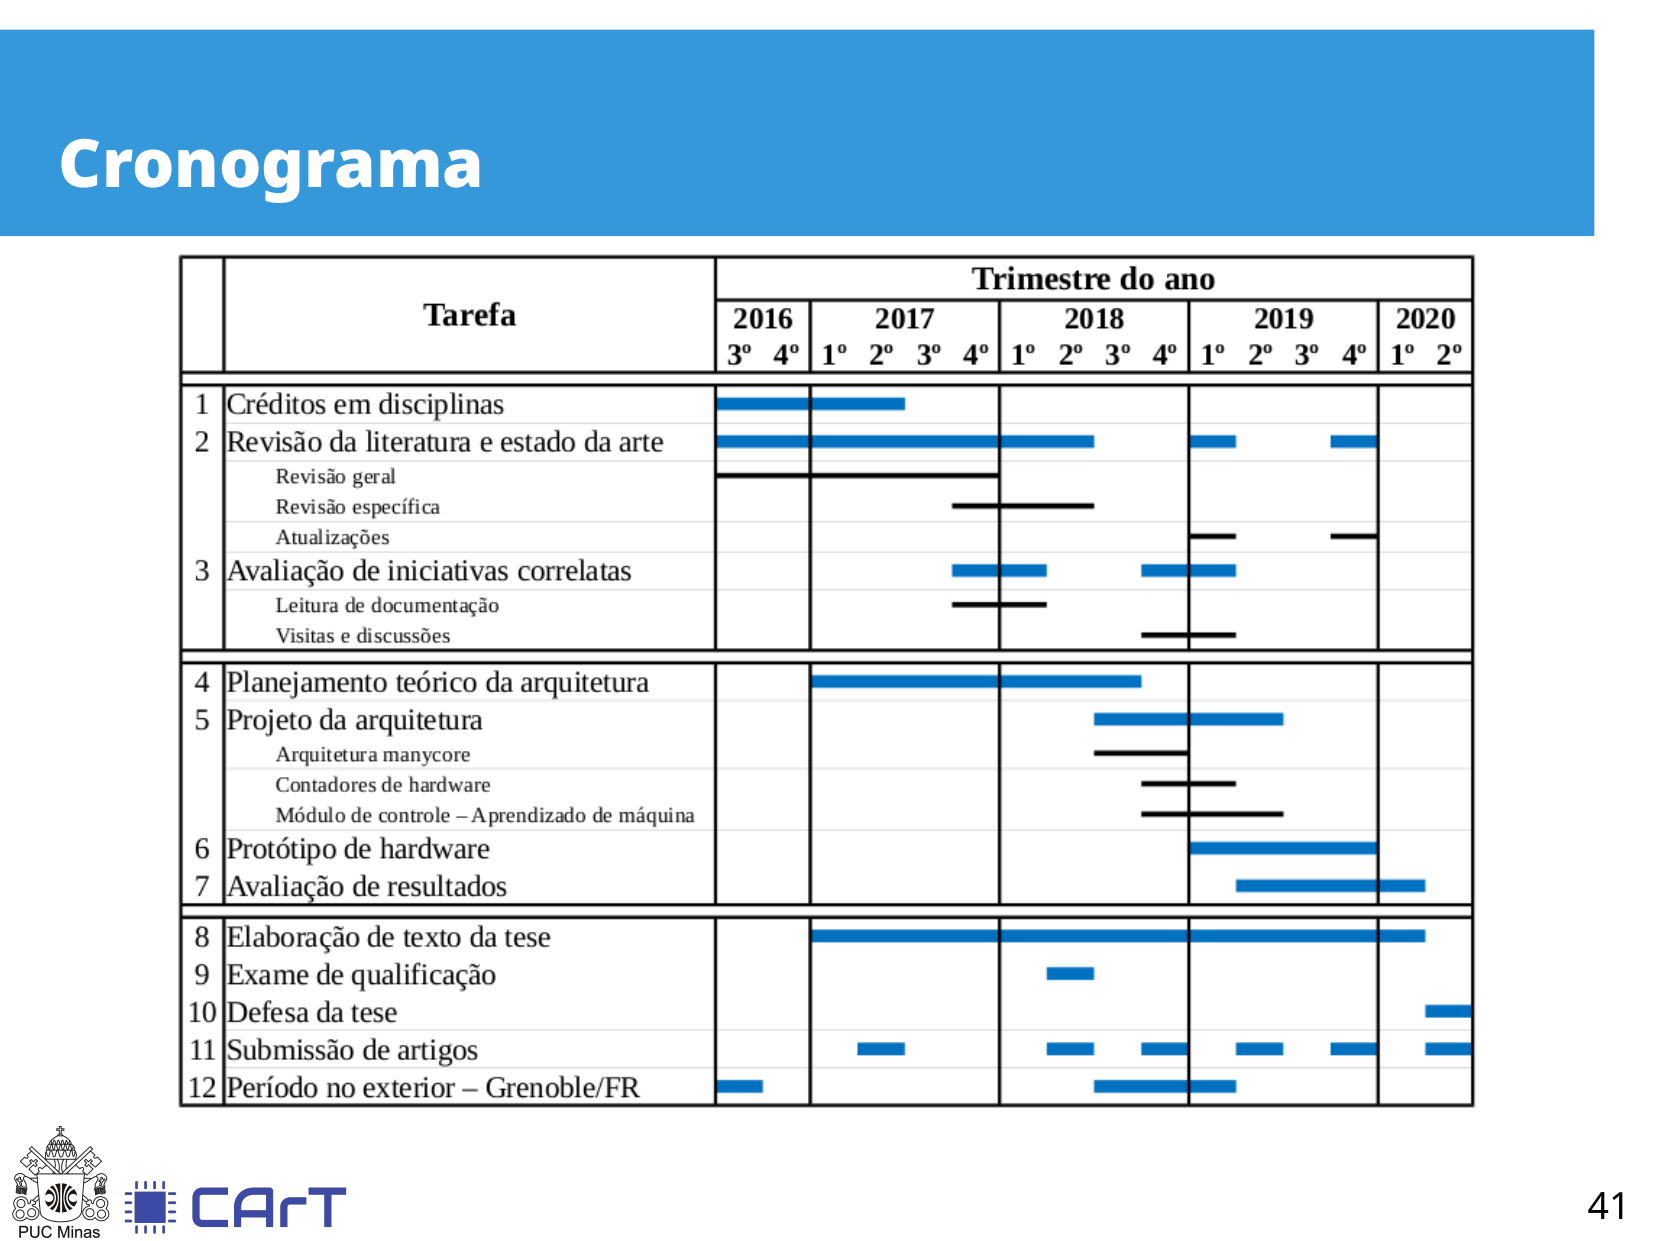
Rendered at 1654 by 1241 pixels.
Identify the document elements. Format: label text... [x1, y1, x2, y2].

picture [0, 1126, 119, 1241]
picture [124, 1181, 347, 1235]
picture [173, 249, 1480, 1112]
title Cronograma [59, 59, 1595, 207]
